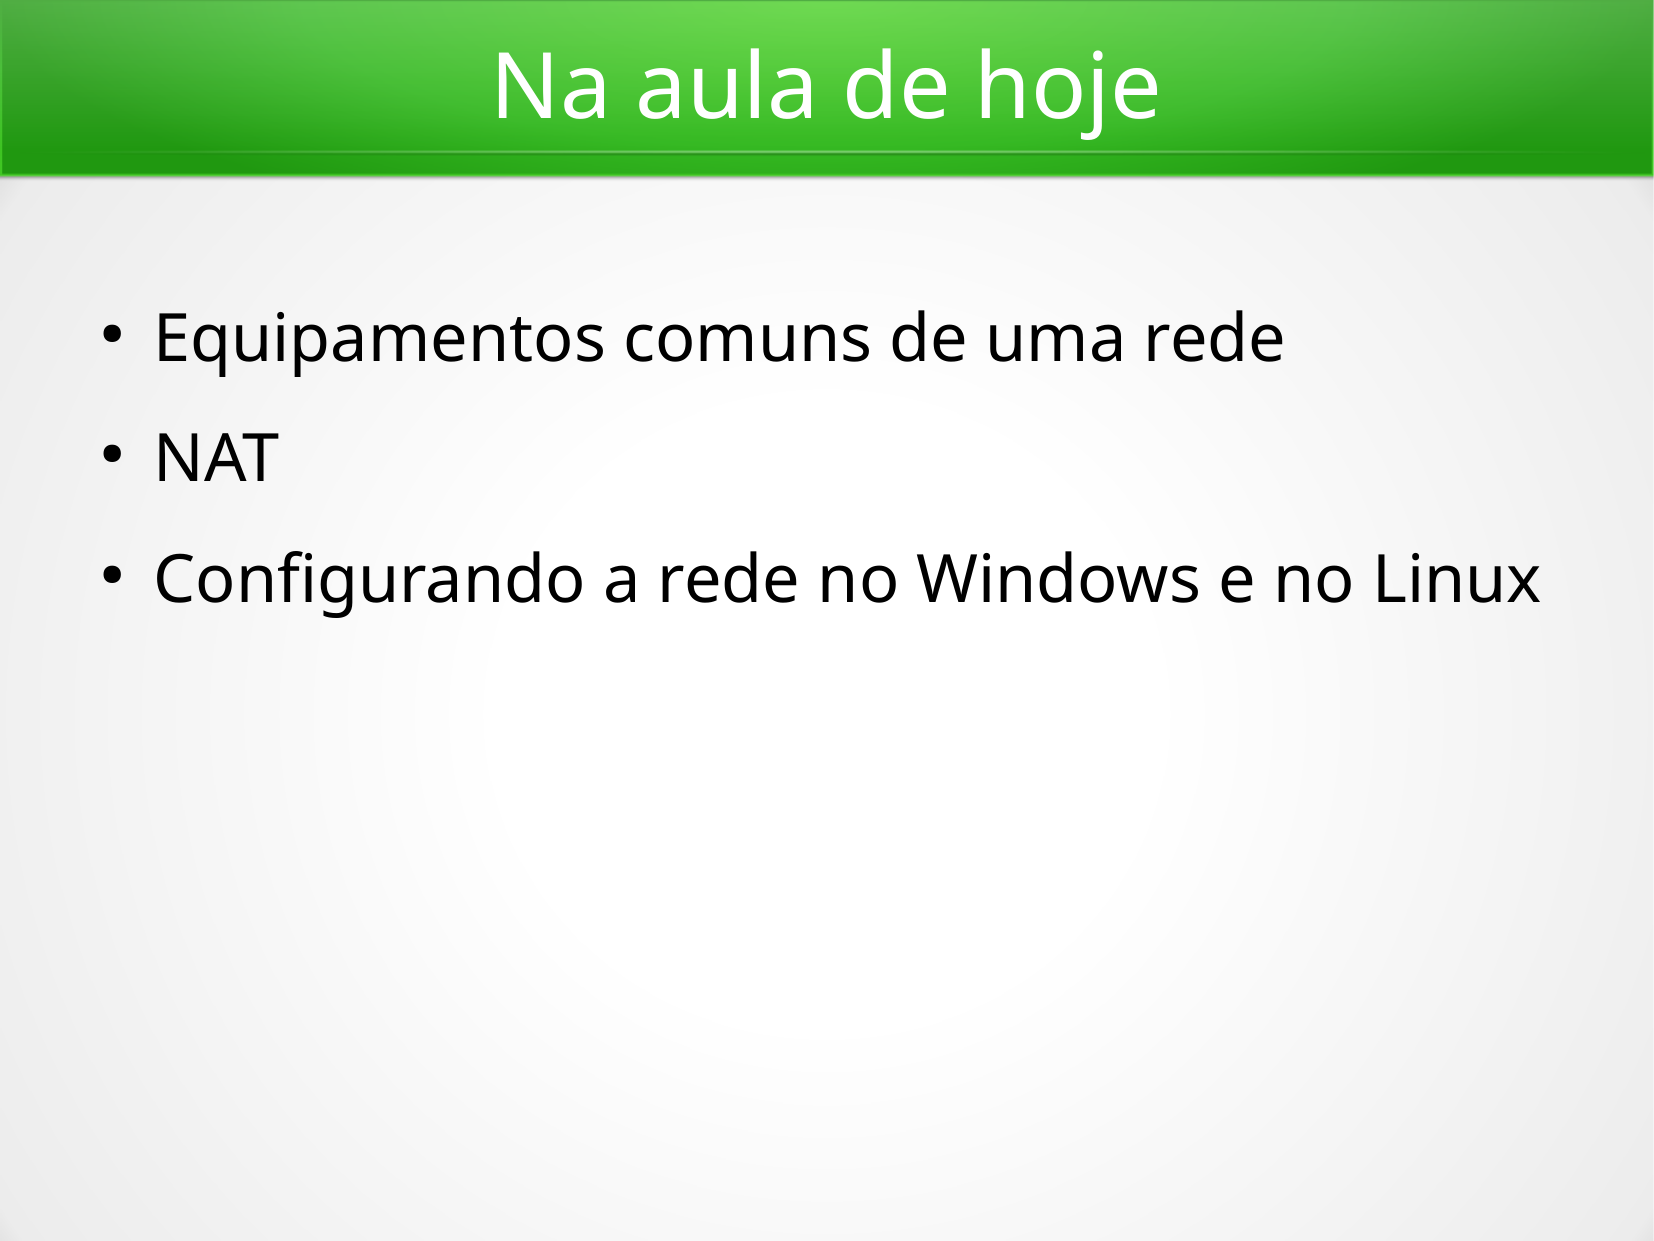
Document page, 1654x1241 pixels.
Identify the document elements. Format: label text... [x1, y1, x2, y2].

picture [0, 0, 1654, 1241]
title Na aula de hoje [82, 11, 1571, 154]
list Equipamentos comuns de uma rede NAT Configurando a rede no Windows e no Linux [82, 290, 1571, 1010]
